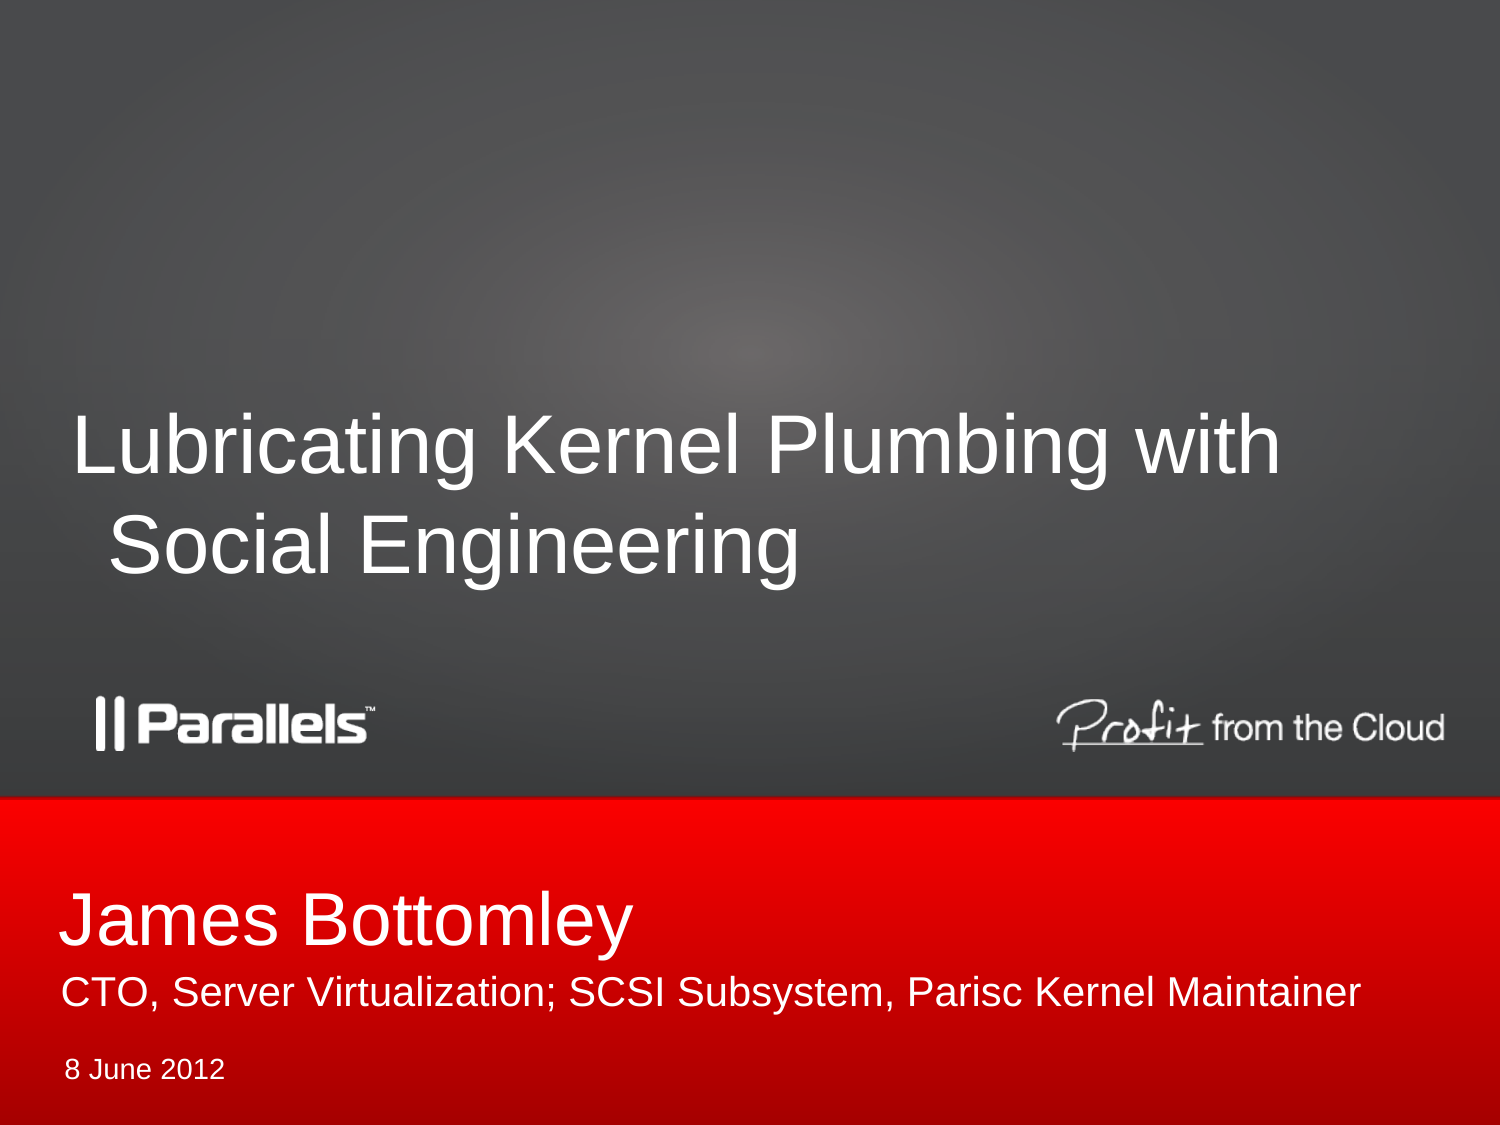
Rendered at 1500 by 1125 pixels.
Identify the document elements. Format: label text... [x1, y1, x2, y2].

text_box CTO, Server Virtualization; SCSI Subsystem, Parisc Kernel Maintainer [45, 956, 1429, 1023]
text_box James Bottomley [43, 861, 1045, 968]
text_box 8 June 2012 [48, 1042, 423, 1105]
picture [0, 0, 1500, 800]
text_box Lubricating Kernel Plumbing with Social Engineering [55, 165, 1460, 617]
